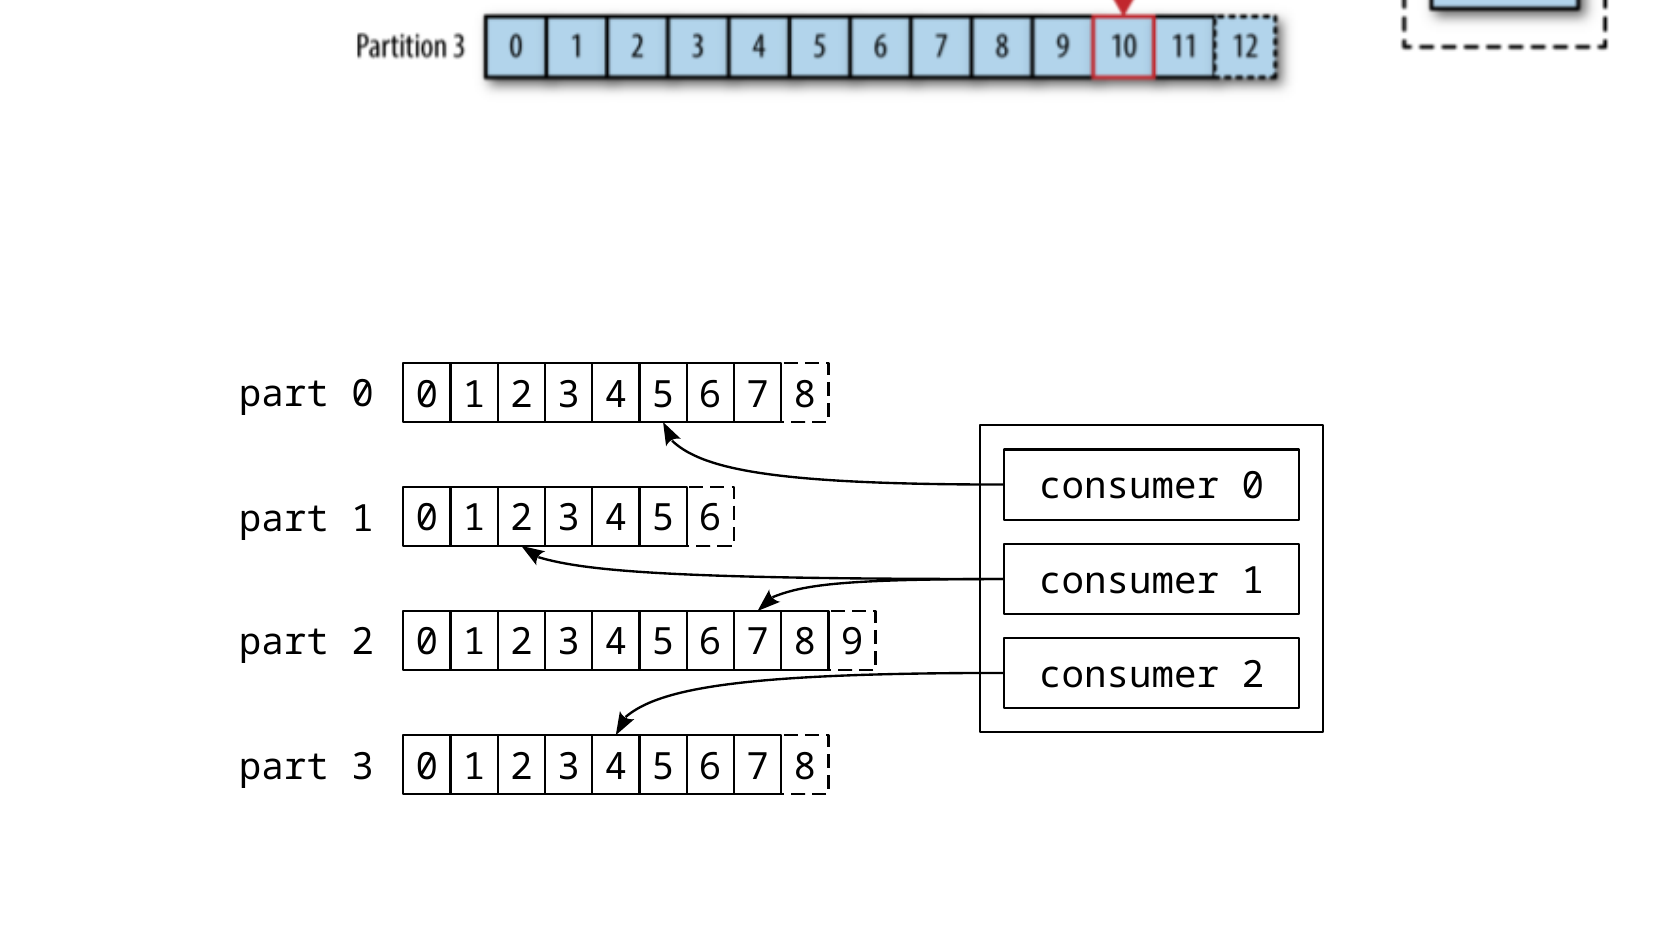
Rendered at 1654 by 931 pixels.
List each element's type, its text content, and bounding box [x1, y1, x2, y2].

text_box 4 [592, 363, 639, 423]
text_box 5 [639, 735, 686, 795]
text_box 8 [781, 610, 828, 671]
text_box 8 [781, 735, 829, 795]
text_box 5 [639, 363, 686, 423]
text_box 0 [403, 610, 450, 671]
text_box 5 [639, 486, 686, 546]
picture [307, 0, 1654, 103]
text_box 1 [450, 610, 497, 671]
text_box 6 [686, 486, 734, 546]
text_box 7 [733, 363, 781, 423]
text_box 3 [544, 486, 592, 546]
text_box part 0 [222, 364, 377, 420]
text_box 4 [592, 735, 639, 795]
text_box 4 [592, 610, 639, 671]
text_box part 3 [222, 735, 377, 795]
text_box 0 [403, 363, 450, 423]
text_box 6 [686, 363, 733, 423]
text_box 2 [497, 363, 544, 423]
text_box 2 [497, 735, 544, 795]
text_box part 1 [222, 489, 377, 544]
text_box 2 [497, 486, 544, 546]
text_box 6 [686, 735, 733, 795]
text_box consumer 1 [1003, 543, 1300, 615]
text_box 1 [450, 363, 497, 423]
text_box 3 [544, 610, 592, 671]
text_box 7 [733, 735, 781, 795]
text_box 3 [544, 735, 592, 795]
text_box 7 [733, 610, 781, 671]
text_box 3 [544, 363, 592, 423]
text_box 0 [403, 735, 450, 795]
text_box 5 [639, 610, 686, 671]
text_box 8 [781, 363, 829, 423]
text_box 9 [828, 610, 876, 671]
text_box 0 [403, 486, 450, 546]
text_box part 2 [222, 610, 377, 671]
text_box 2 [497, 610, 544, 671]
text_box consumer 2 [1003, 637, 1300, 709]
text_box consumer 0 [1003, 449, 1300, 520]
text_box 4 [592, 486, 639, 546]
text_box 6 [686, 610, 733, 671]
text_box 1 [450, 735, 497, 795]
text_box 1 [450, 486, 497, 546]
